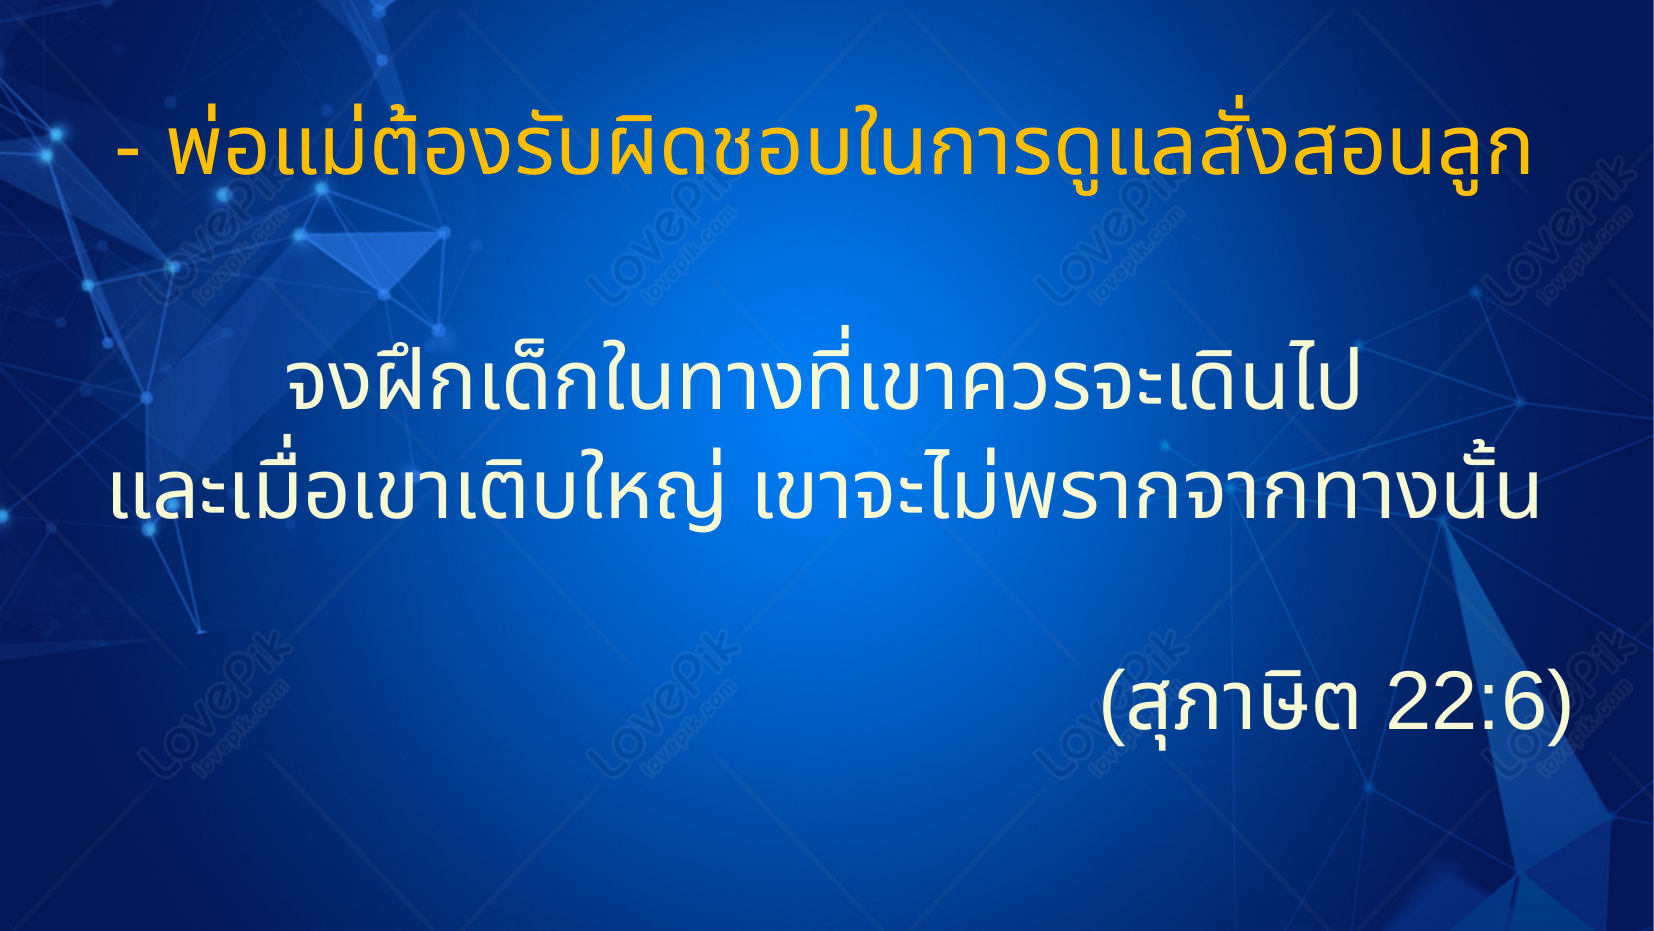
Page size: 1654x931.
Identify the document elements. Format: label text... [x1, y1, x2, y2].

title (สุภาษิต 22:6) [75, 635, 1576, 782]
title - พ่อแม่ต้องรับผิดชอบในการดูแลสั่งสอนลูก [75, 81, 1576, 228]
title จงฝึกเด็กในทางที่เขาควรจะเดินไป และเมื่อเขาเติบใหญ่ เขาจะไม่พรากจากทางนั้น [75, 335, 1576, 553]
picture [0, 0, 1654, 931]
